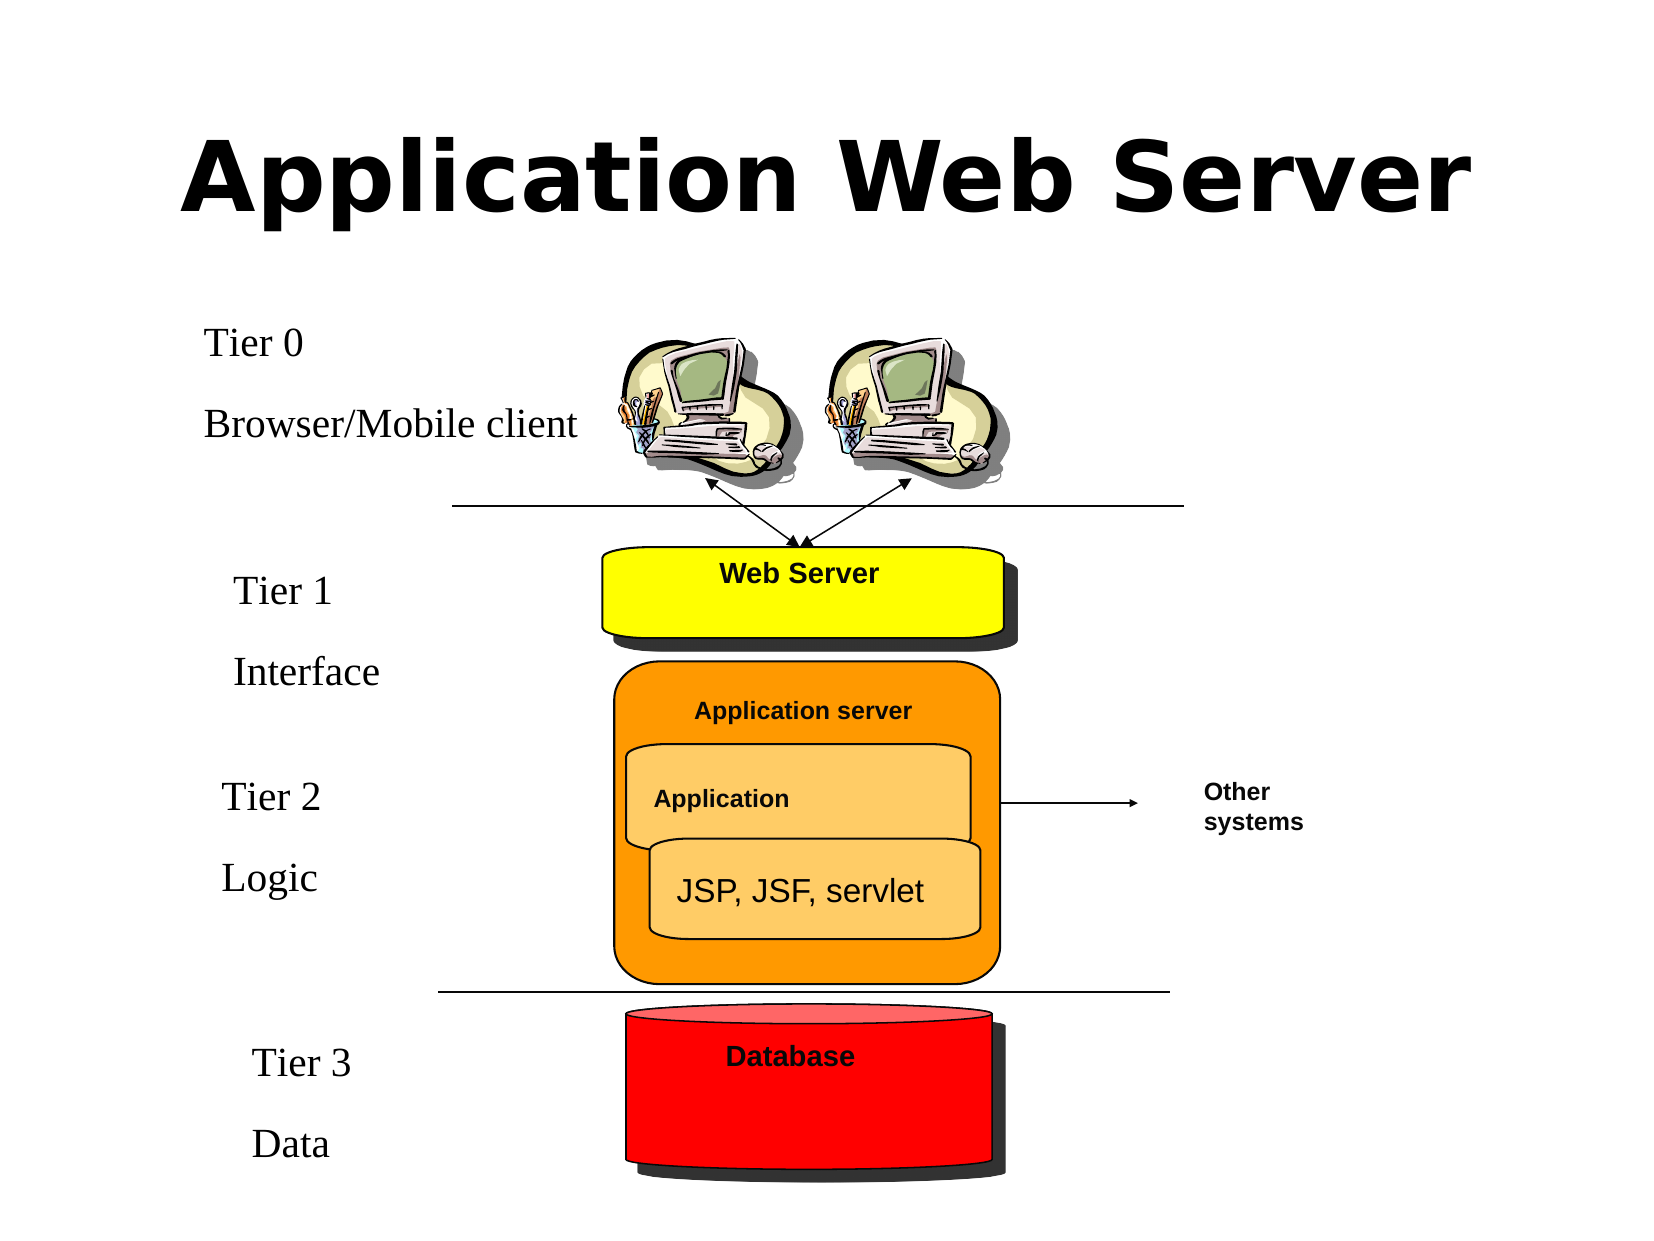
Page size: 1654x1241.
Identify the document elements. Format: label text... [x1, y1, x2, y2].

text_box Tier 3 Data [236, 1027, 491, 1174]
text_box [602, 551, 1004, 639]
text_box Other systems [1189, 767, 1382, 844]
text_box Database [673, 1029, 908, 1080]
text_box Application [626, 744, 971, 850]
text_box [614, 661, 1001, 985]
title Application Web Server [124, 110, 1530, 235]
text_box [625, 1014, 993, 1170]
text_box Application server [661, 687, 946, 733]
text_box JSP, JSF, servlet [649, 838, 981, 940]
text_box Tier 2 Logic [206, 761, 460, 908]
picture [824, 337, 999, 479]
picture [618, 337, 793, 479]
text_box Tier 1 Interface [218, 555, 472, 702]
text_box Tier 0 Browser/Mobile client [188, 307, 615, 454]
text_box Web Server [604, 547, 996, 598]
